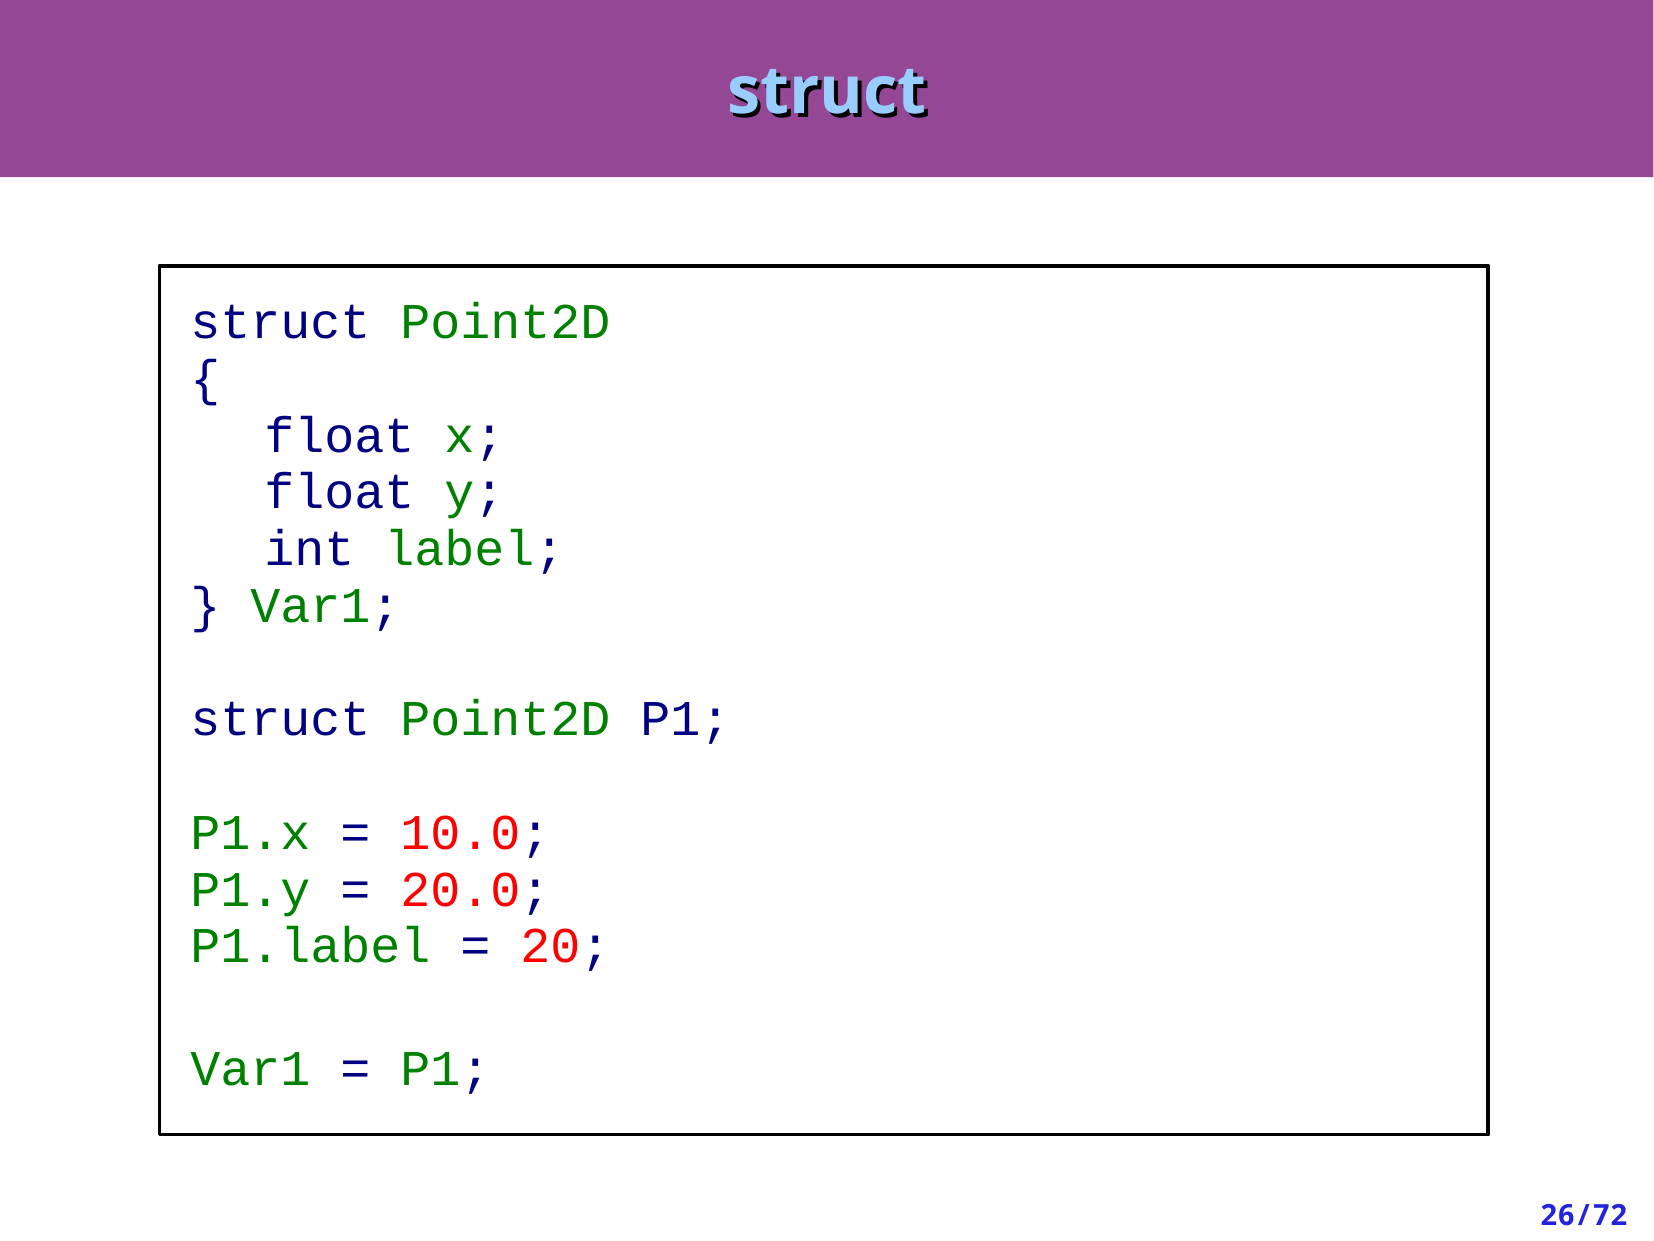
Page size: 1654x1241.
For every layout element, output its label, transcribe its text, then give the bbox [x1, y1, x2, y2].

text_box struct Point2D { float x; float y; int label; } Var1; struct Point2D P1; P1.x = 10.0; P1.y = 20.0; P1.label = 20; Var1 = P1; [159, 265, 1489, 1135]
title struct [82, 0, 1571, 192]
